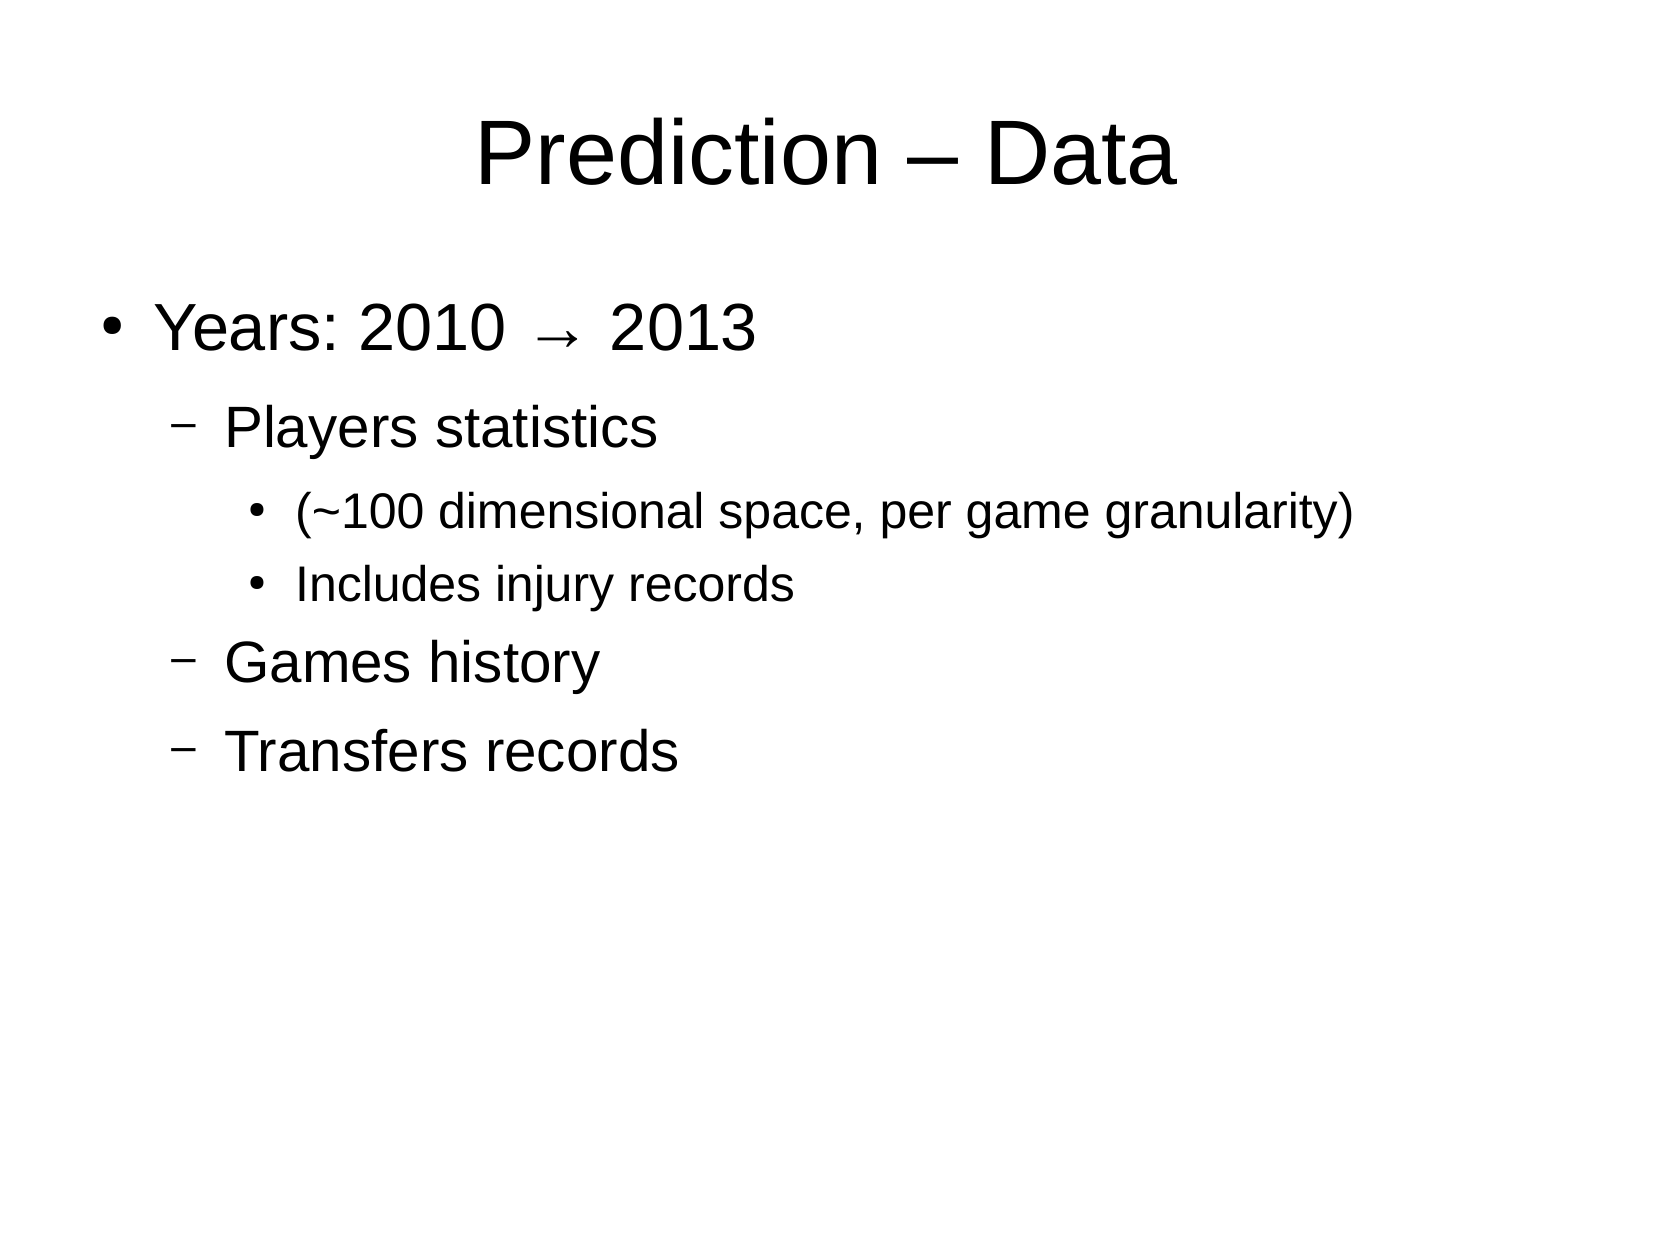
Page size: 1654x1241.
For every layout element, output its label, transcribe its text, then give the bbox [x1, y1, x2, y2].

list Years: 2010 → 2013 Players statistics (~100 dimensional space, per game granularity) Includes injury records Games history Transfers records [82, 290, 1571, 1010]
title Prediction – Data [82, 49, 1571, 257]
